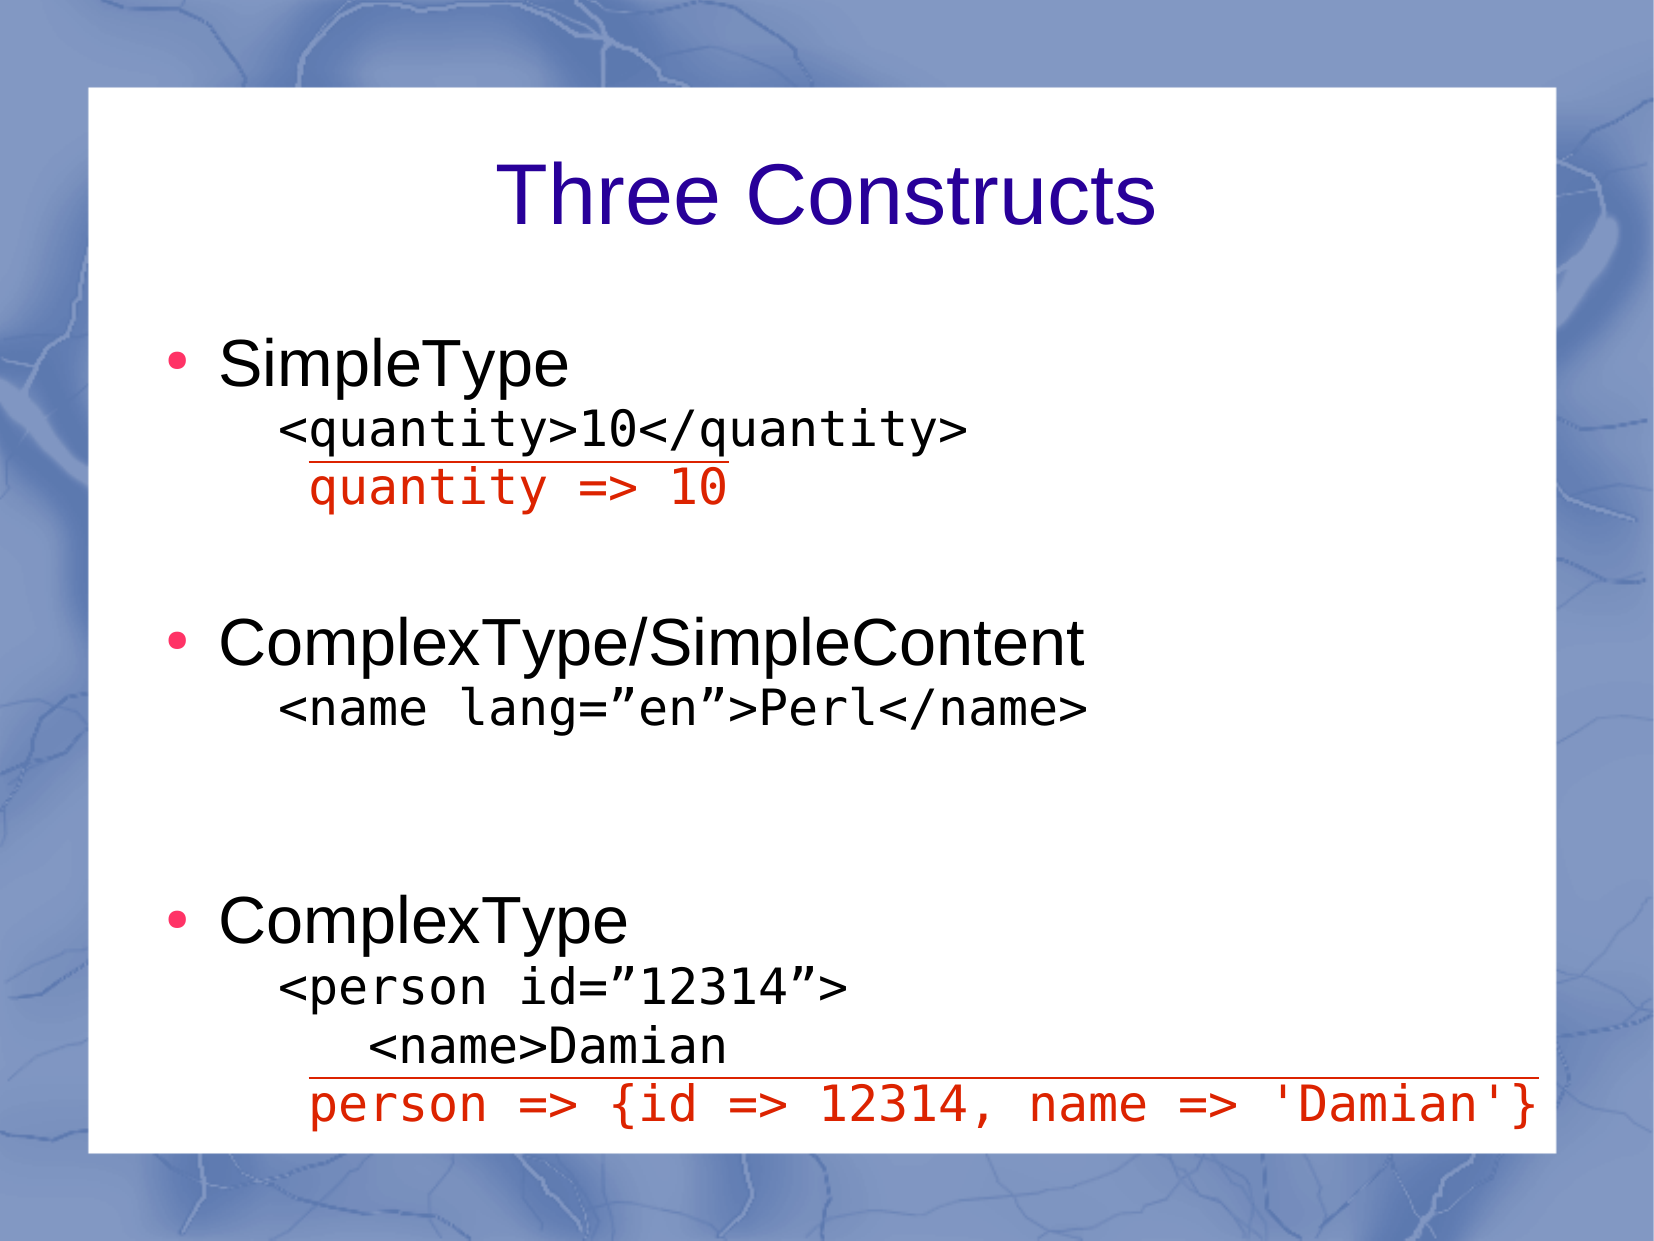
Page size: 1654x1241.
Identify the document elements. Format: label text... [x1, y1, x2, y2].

picture [0, 0, 1654, 1241]
list SimpleType <quantity>10</quantity> quantity => 10 ComplexType/SimpleContent <name lang=”en”>Perl</name> ComplexType <person id=”12314”> <name>Damian person => {id => 12314, name => 'Damian'} [147, 325, 1576, 1232]
title Three Constructs [118, 90, 1536, 298]
